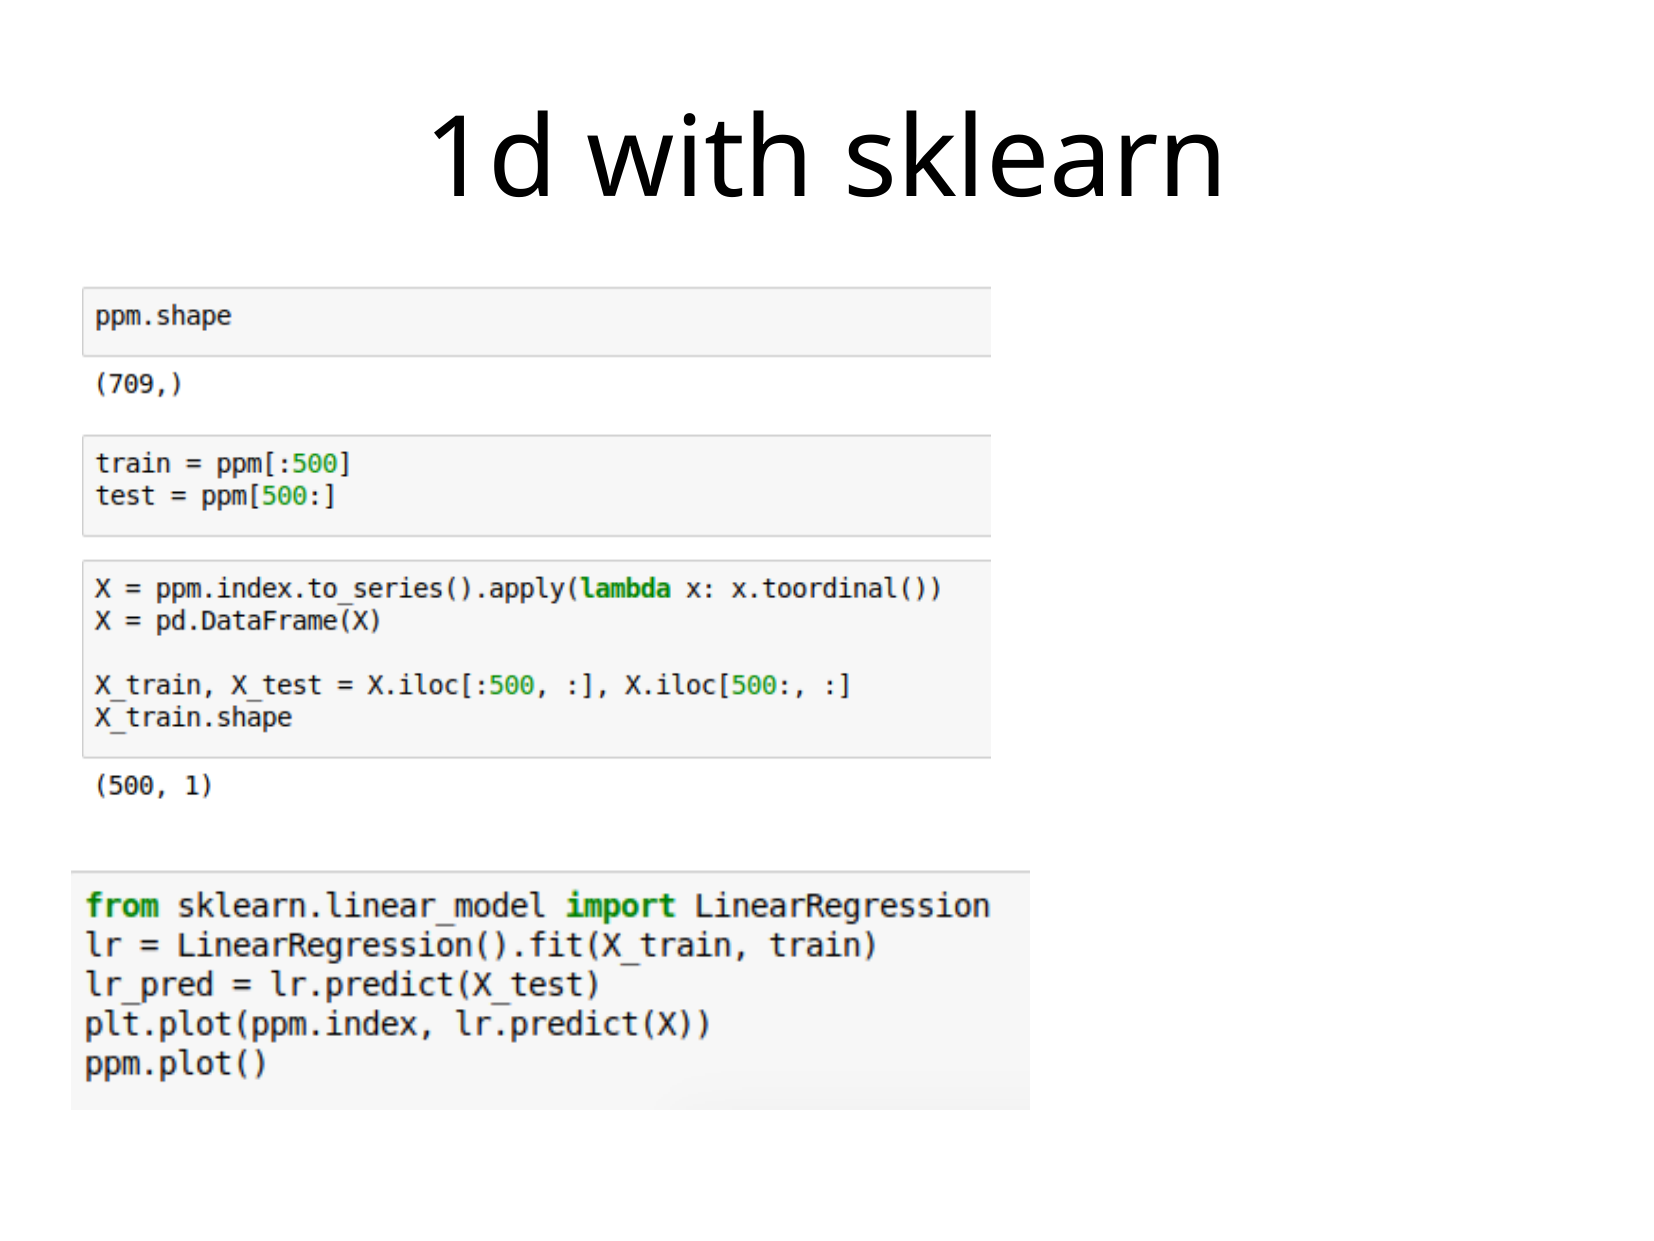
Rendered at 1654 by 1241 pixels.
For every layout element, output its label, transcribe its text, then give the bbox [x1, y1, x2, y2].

picture [71, 869, 1030, 1111]
title 1d with sklearn [82, 49, 1571, 257]
picture [82, 276, 991, 814]
